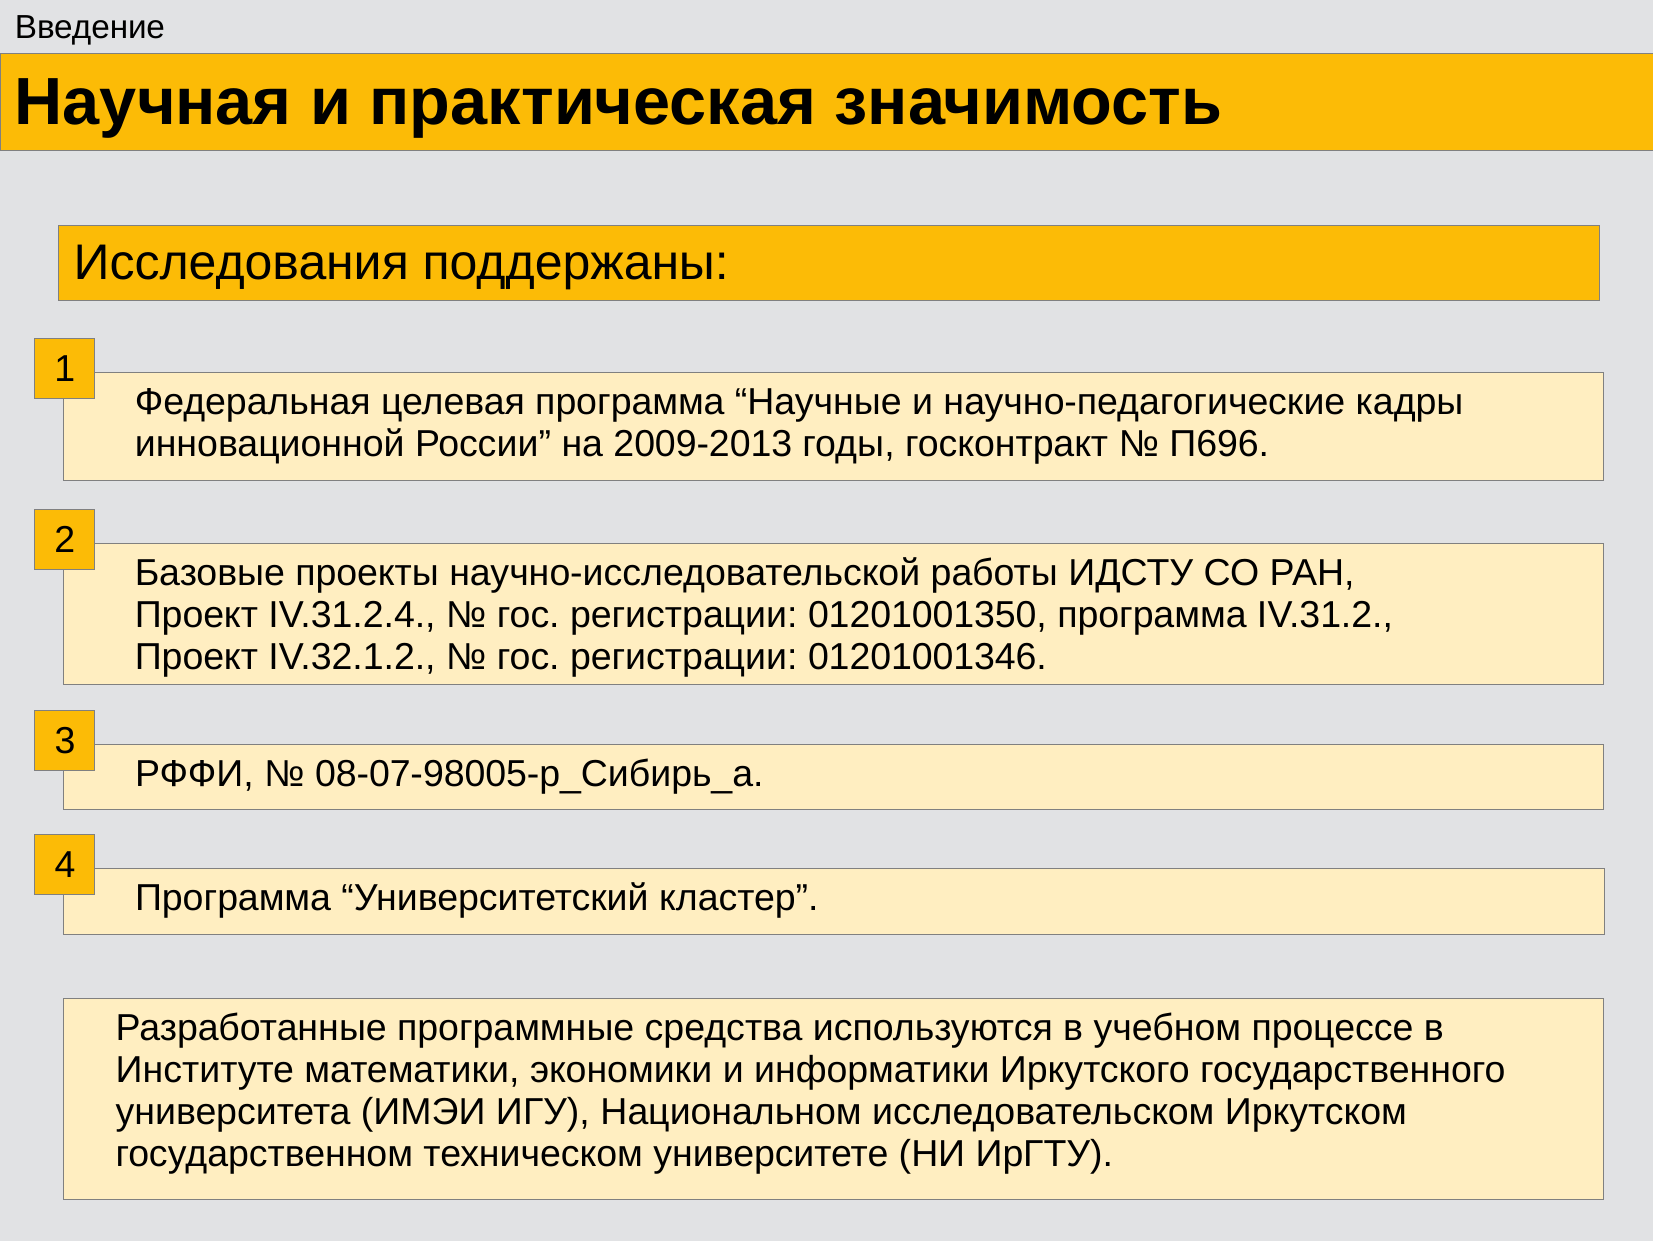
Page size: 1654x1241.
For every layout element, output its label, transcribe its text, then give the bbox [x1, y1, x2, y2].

text_box [63, 998, 100, 1200]
text_box 4 [34, 834, 95, 895]
text_box Базовые проекты научно-исследовательской работы ИДСТУ СО РАН, Проект IV.31.2.4., № гос. регистрации: 01201001350, программа IV.31.2., Проект IV.32.1.2., № гос. регистрации: 01201001346. [120, 543, 1591, 700]
text_box Научная и практическая значимость [0, 53, 1653, 151]
text_box [63, 868, 1605, 935]
text_box [1266, 372, 1604, 481]
text_box 1 [34, 338, 95, 399]
text_box Разработанные программные средства используются в учебном процессе в Институте математики, экономики и информатики Иркутского государственного университета (ИМЭИ ИГУ), Национальном исследовательском Иркутском государственном техническом университете (НИ ИрГТУ). [100, 998, 1576, 1216]
text_box РФФИ, № 08-07-98005-р_Сибирь_а. [120, 744, 1591, 807]
text_box [63, 744, 1604, 810]
text_box Введение [0, 1, 157, 58]
text_box Исследования поддержаны: [58, 225, 1600, 301]
text_box [1591, 543, 1604, 685]
text_box 3 [34, 710, 95, 771]
text_box Программа “Университетский кластер”. [120, 868, 1591, 931]
text_box 2 [34, 509, 95, 570]
text_box [63, 543, 120, 685]
text_box Федеральная целевая программа “Научные и научно-педагогические кадры инновационной России” на 2009-2013 годы, госконтракт № П696. [120, 372, 1266, 482]
text_box [1576, 998, 1604, 1200]
text_box [63, 372, 120, 481]
